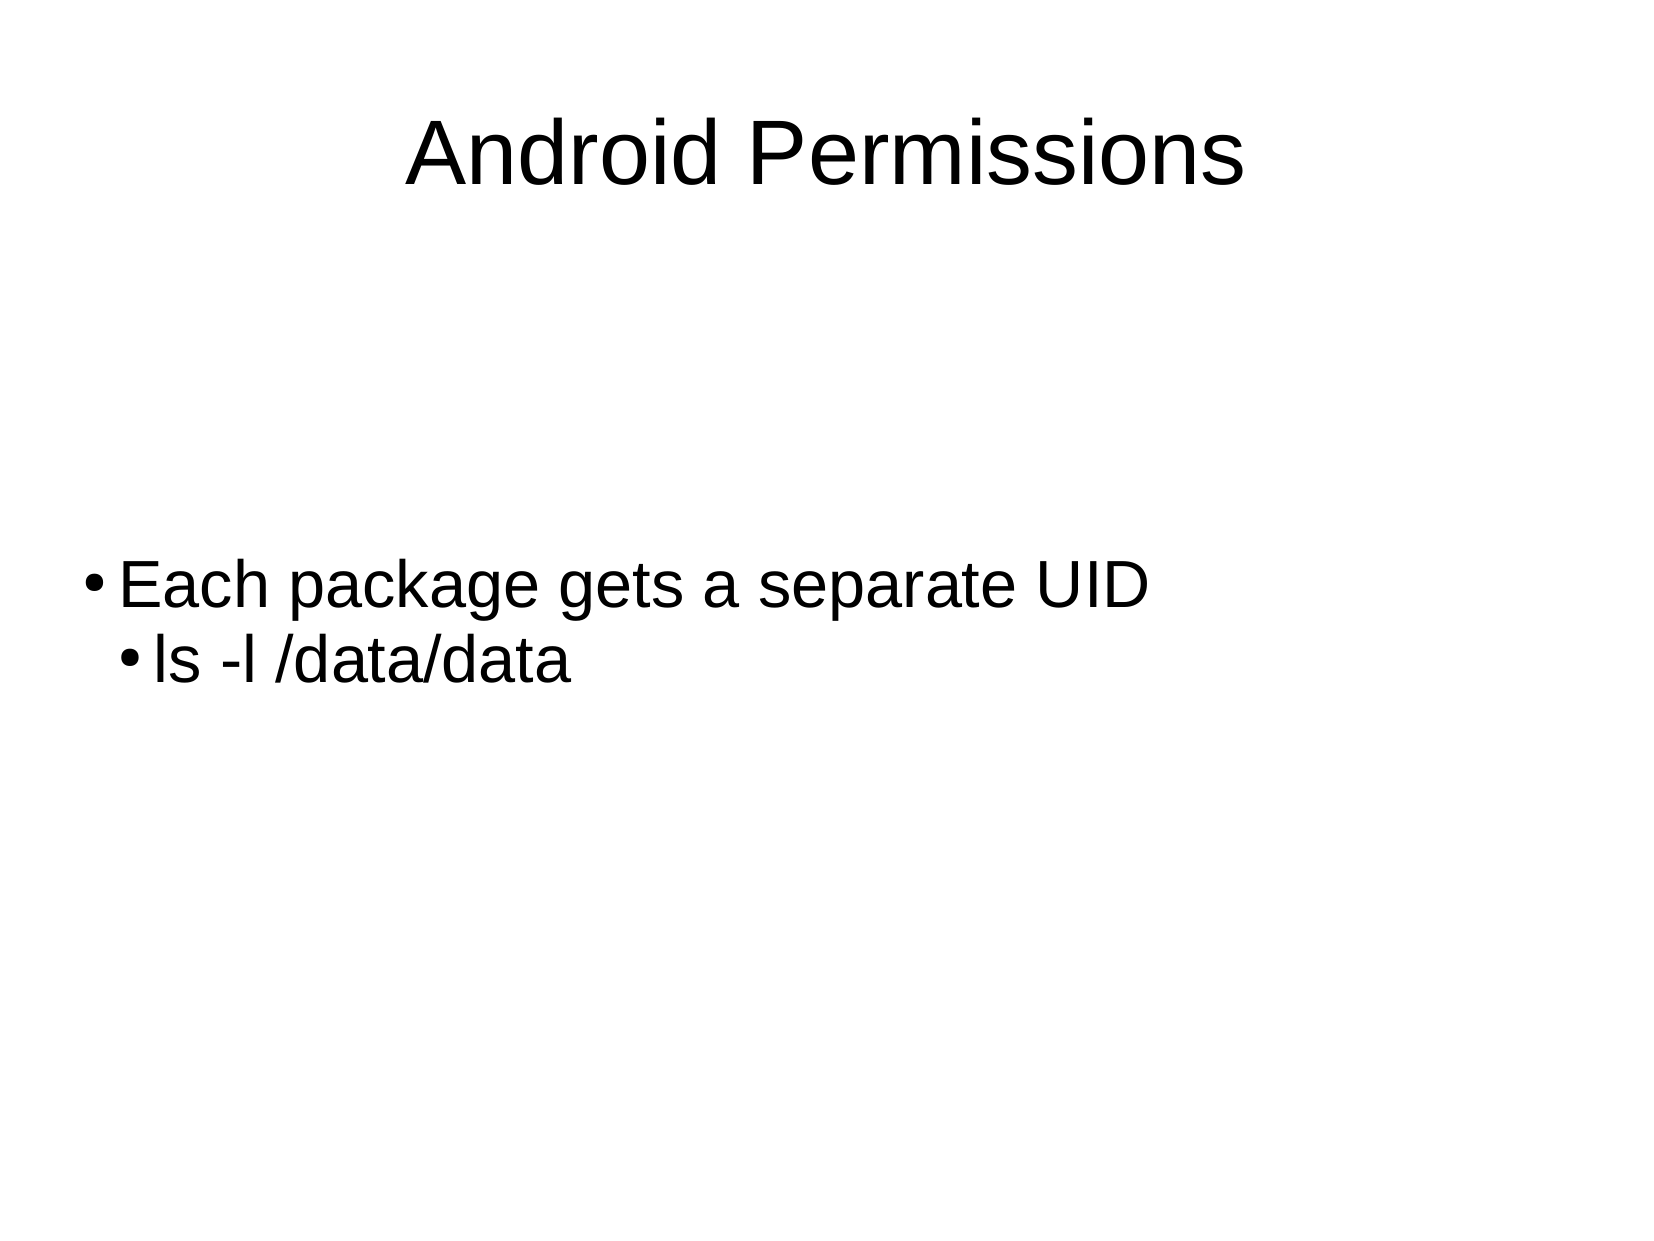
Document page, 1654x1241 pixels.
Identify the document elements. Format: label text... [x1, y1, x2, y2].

subtitle Each package gets a separate UID ls -l /data/data [82, 290, 1571, 1010]
title Android Permissions [82, 49, 1571, 257]
